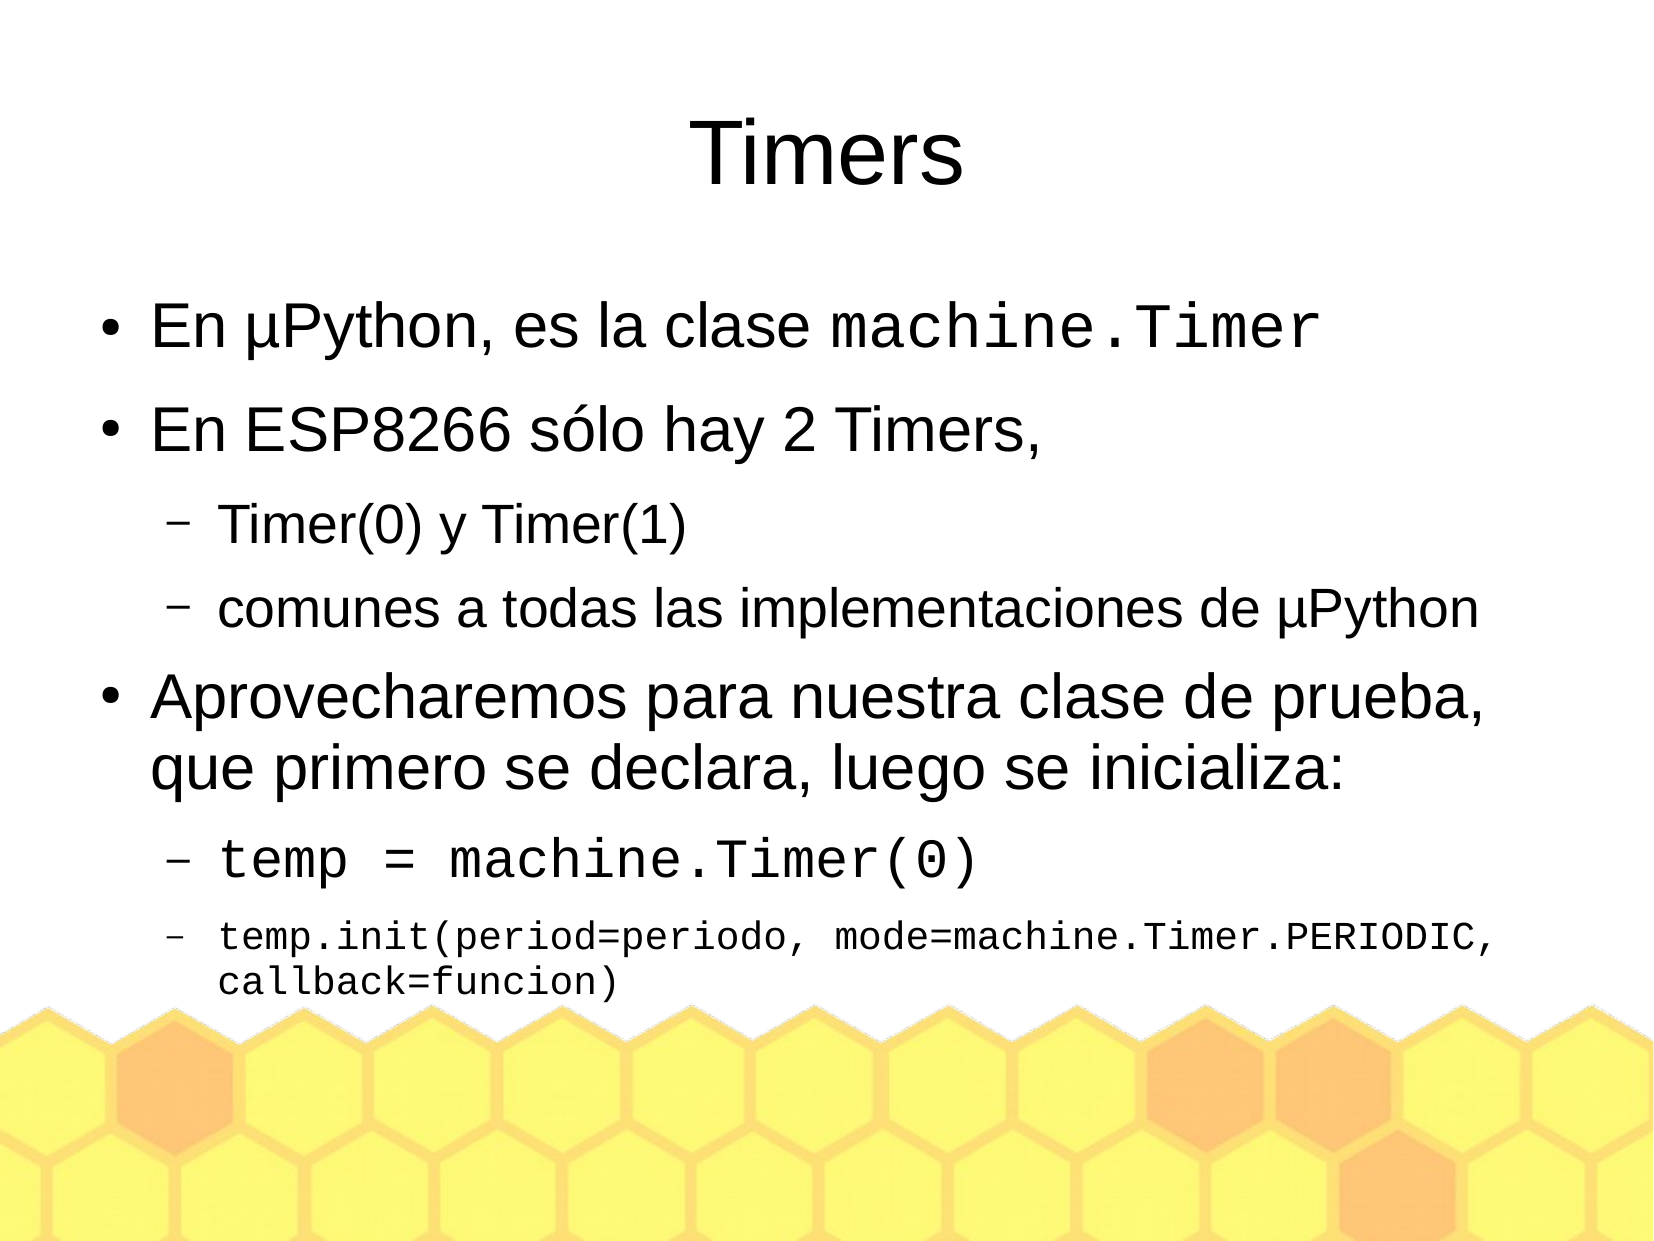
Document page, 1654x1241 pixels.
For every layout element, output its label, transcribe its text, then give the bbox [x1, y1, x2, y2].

picture [0, 1001, 1654, 1241]
title Timers [82, 49, 1571, 257]
list En µPython, es la clase machine.Timer En ESP8266 sólo hay 2 Timers, Timer(0) y Timer(1) comunes a todas las implementaciones de µPython Aprovecharemos para nuestra clase de prueba, que primero se declara, luego se inicializa: temp = machine.Timer(0) temp.init(period=periodo, mode=machine.Timer.PERIODIC, callback=funcion) [82, 290, 1571, 1010]
